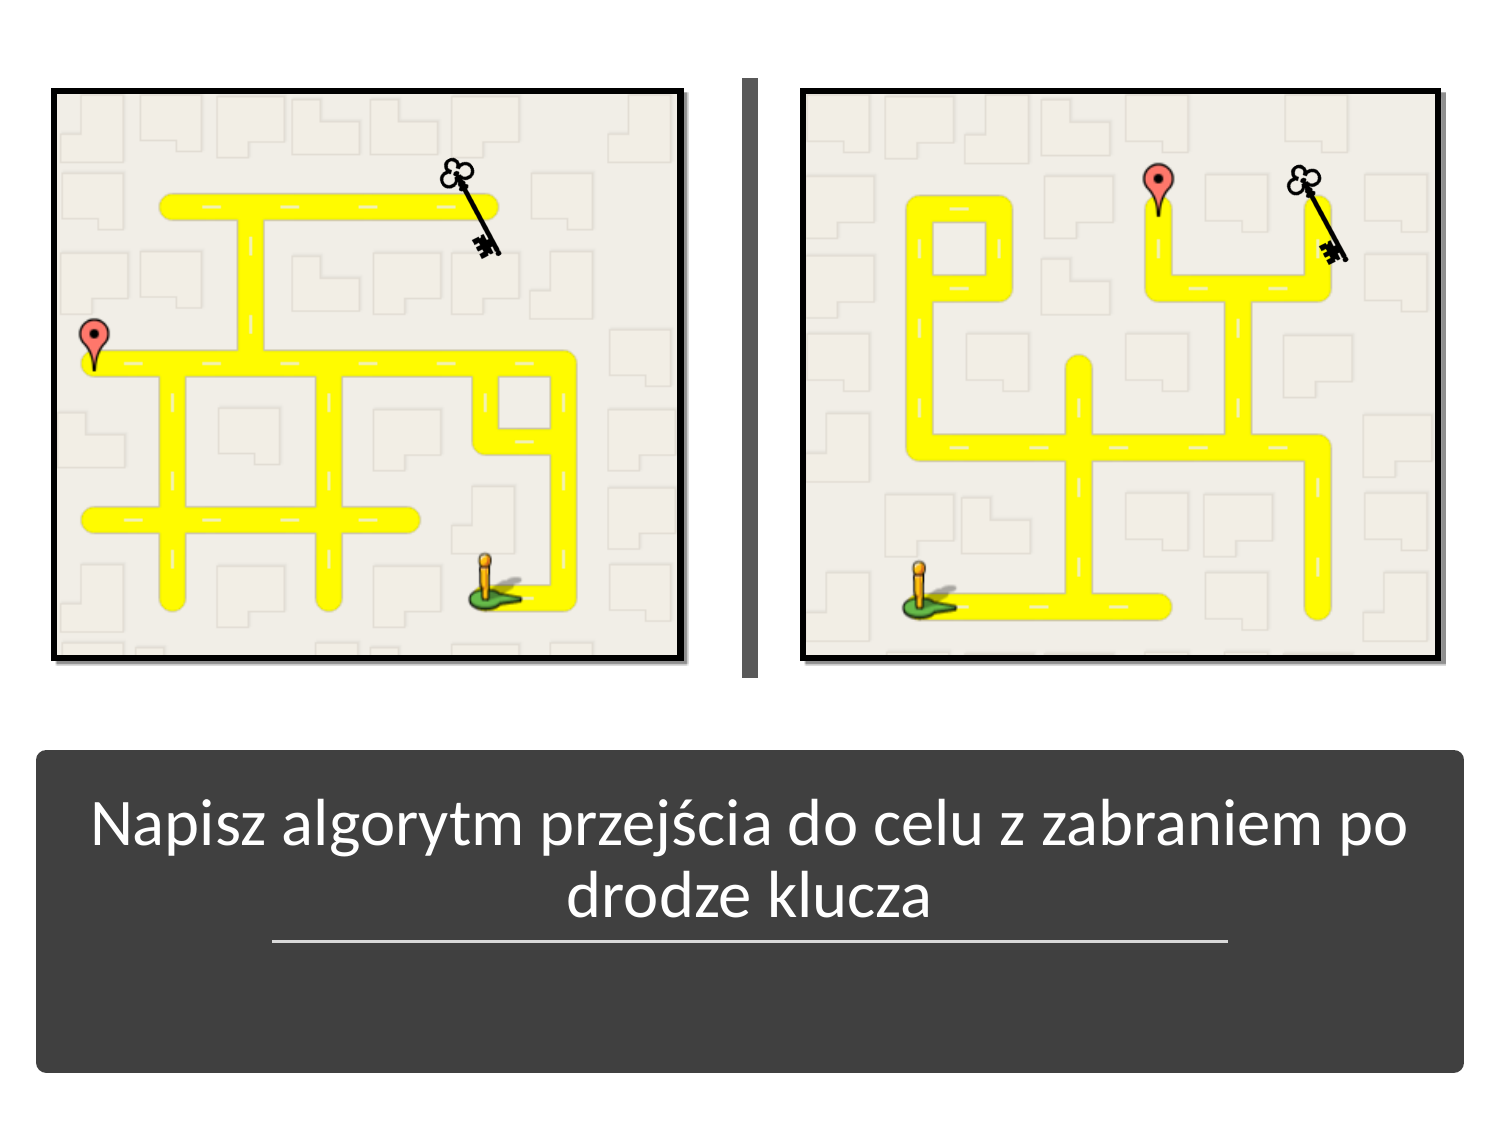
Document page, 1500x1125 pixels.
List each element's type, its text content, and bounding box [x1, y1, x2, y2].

text_box [0, 0, 1500, 1125]
title Napisz algorytm przejścia do celu z zabraniem po drodze klucza [64, 780, 1436, 933]
picture [57, 93, 678, 655]
picture [805, 93, 1436, 655]
